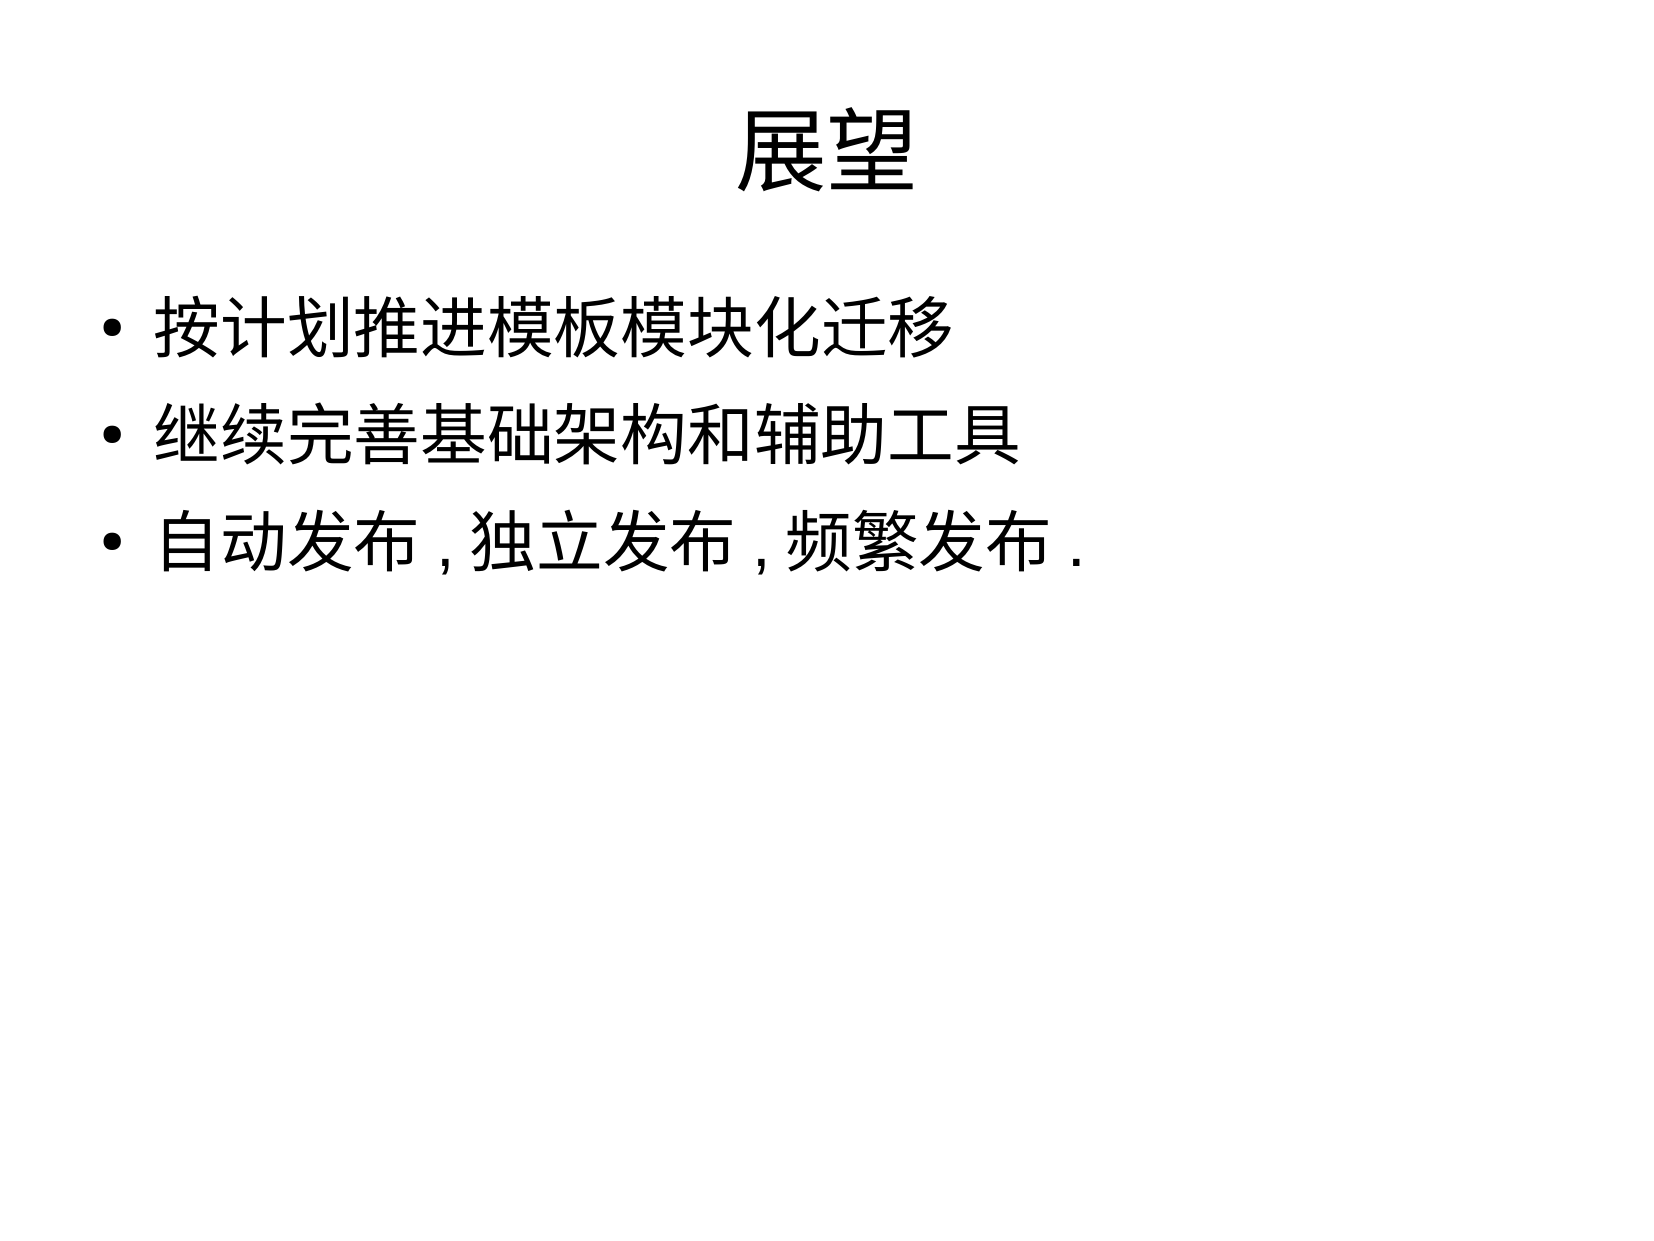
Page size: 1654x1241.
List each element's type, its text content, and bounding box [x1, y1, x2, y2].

list 按计划推进模板模块化迁移 继续完善基础架构和辅助工具 自动发布,独立发布,频繁发布. [82, 290, 1538, 1010]
title 展望 [82, 49, 1571, 257]
